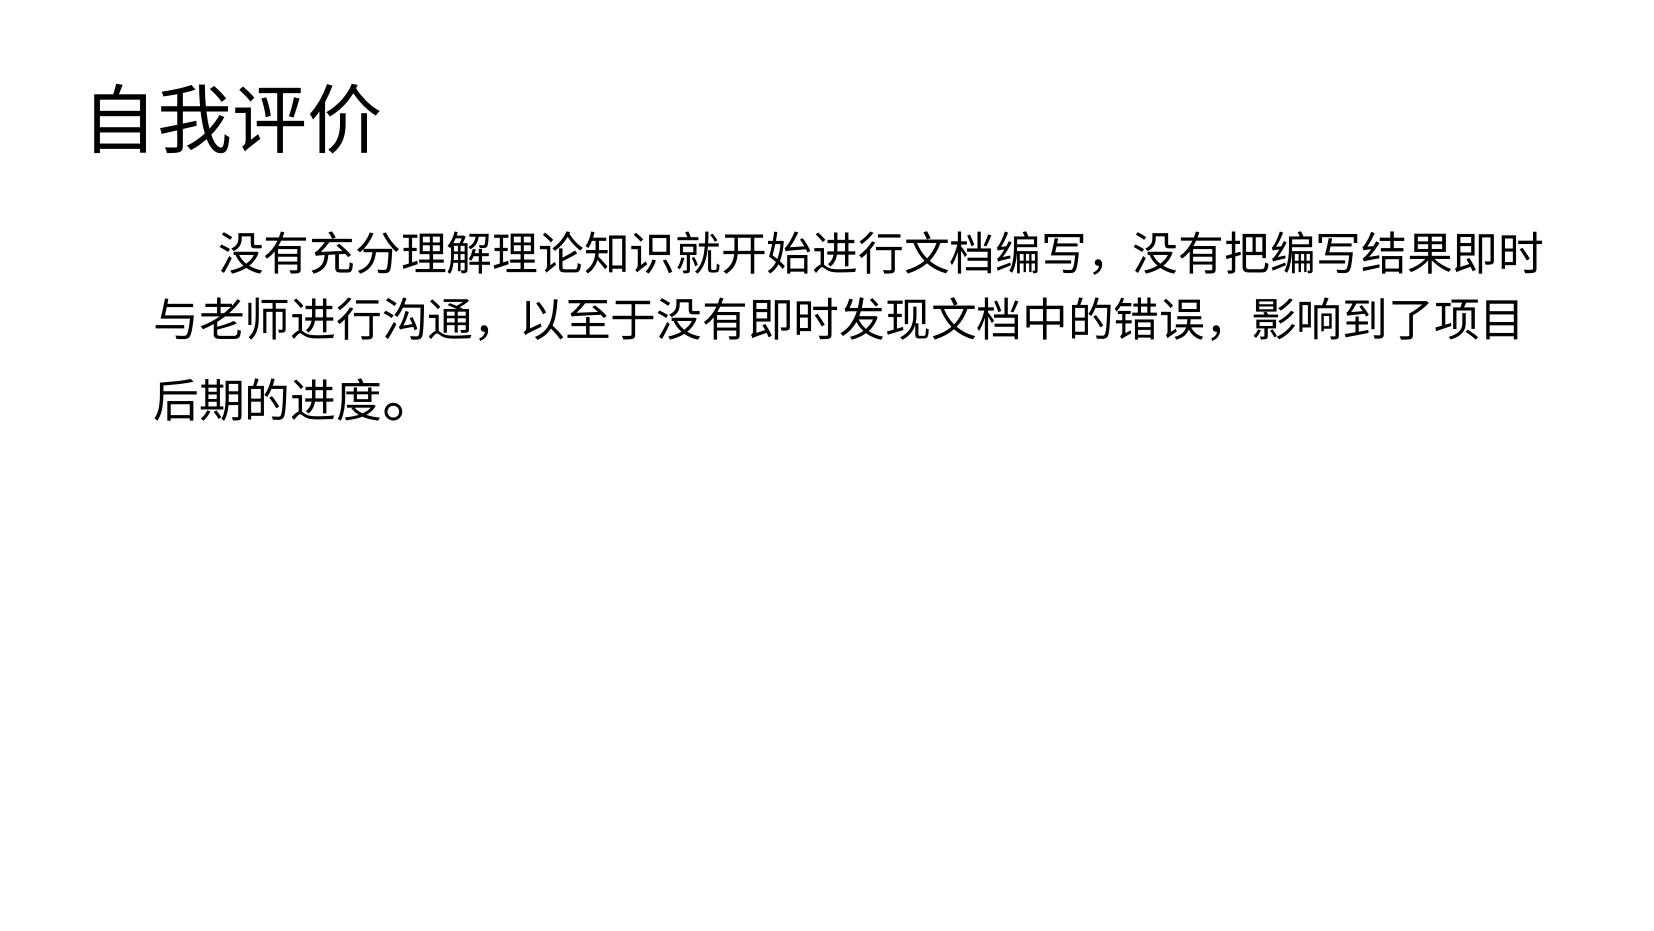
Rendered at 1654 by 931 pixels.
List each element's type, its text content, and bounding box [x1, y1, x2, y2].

list 没有充分理解理论知识就开始进行文档编写，没有把编写结果即时与老师进行沟通，以至于没有即时发现文档中的错误，影响到了项目后期的进度。 [82, 217, 1571, 758]
title 自我评价 [82, 37, 1571, 193]
